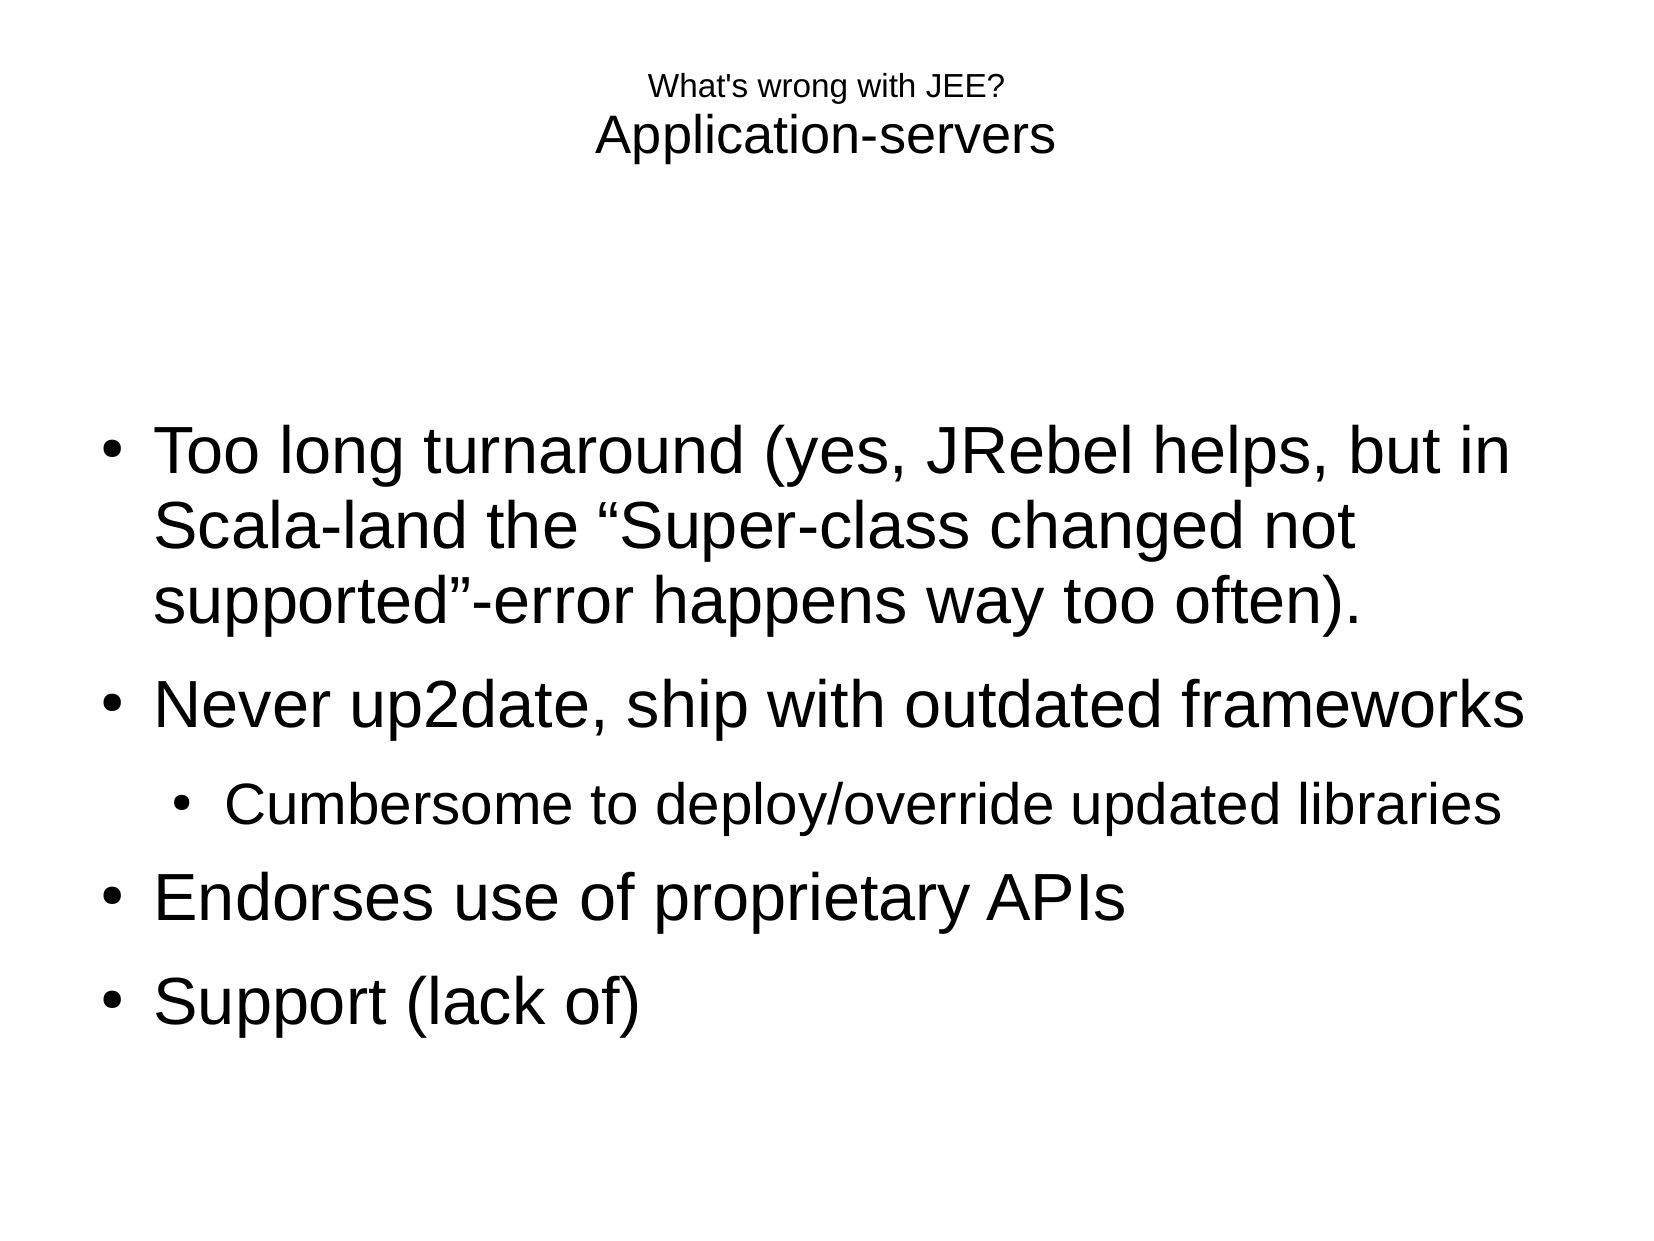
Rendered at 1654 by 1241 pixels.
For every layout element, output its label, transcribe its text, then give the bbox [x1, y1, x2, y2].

list Too long turnaround (yes, JRebel helps, but in Scala-land the “Super-class changed not supported”-error happens way too often). Never up2date, ship with outdated frameworks Cumbersome to deploy/override updated libraries Endorses use of proprietary APIs Support (lack of) [82, 413, 1571, 1109]
title What's wrong with JEE? Application-servers [82, 47, 1571, 186]
